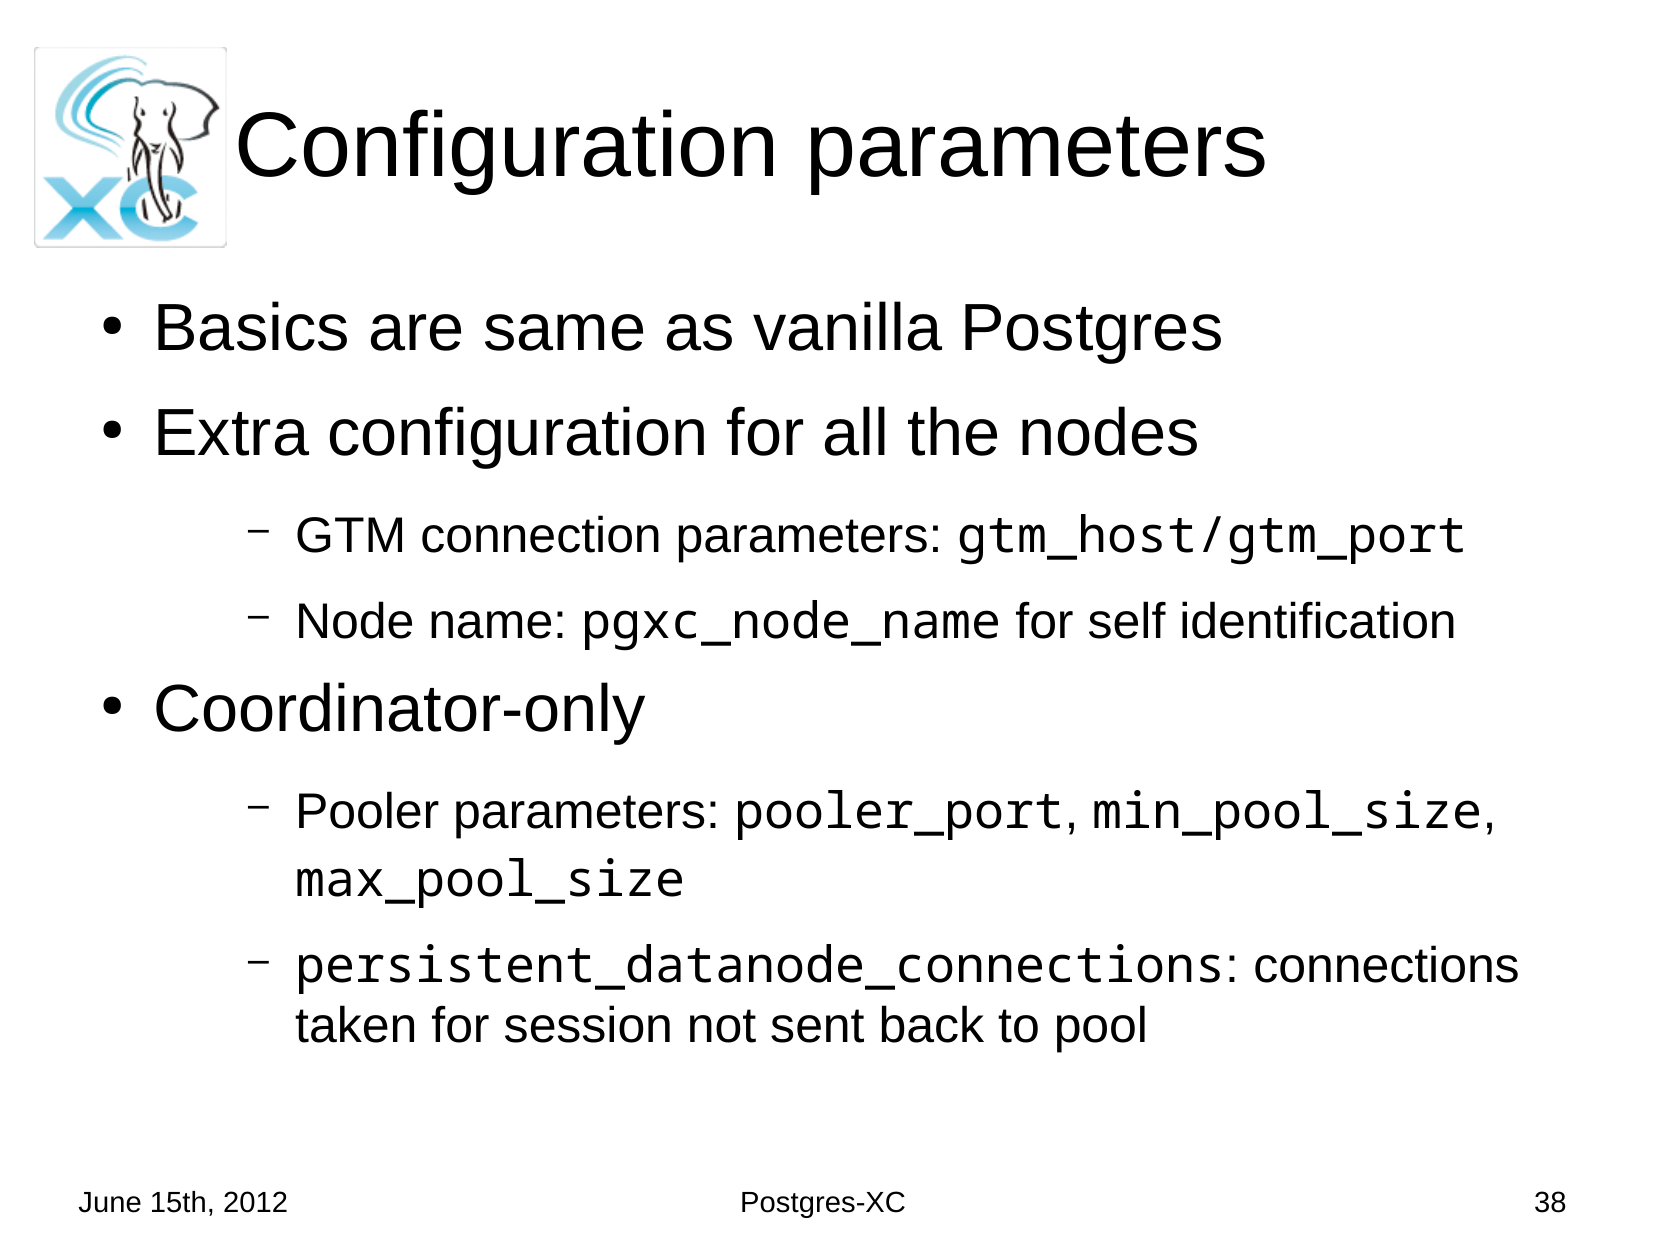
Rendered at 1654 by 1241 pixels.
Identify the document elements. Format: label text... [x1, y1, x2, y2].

list Basics are same as vanilla Postgres Extra configuration for all the nodes GTM connection parameters: gtm_host/gtm_port Node name: pgxc_node_name for self identification Coordinator-only Pooler parameters: pooler_port, min_pool_size, max_pool_size persistent_datanode_connections: connections taken for session not sent back to pool [82, 290, 1571, 1010]
picture [34, 47, 227, 248]
title Configuration parameters [234, 40, 1599, 248]
